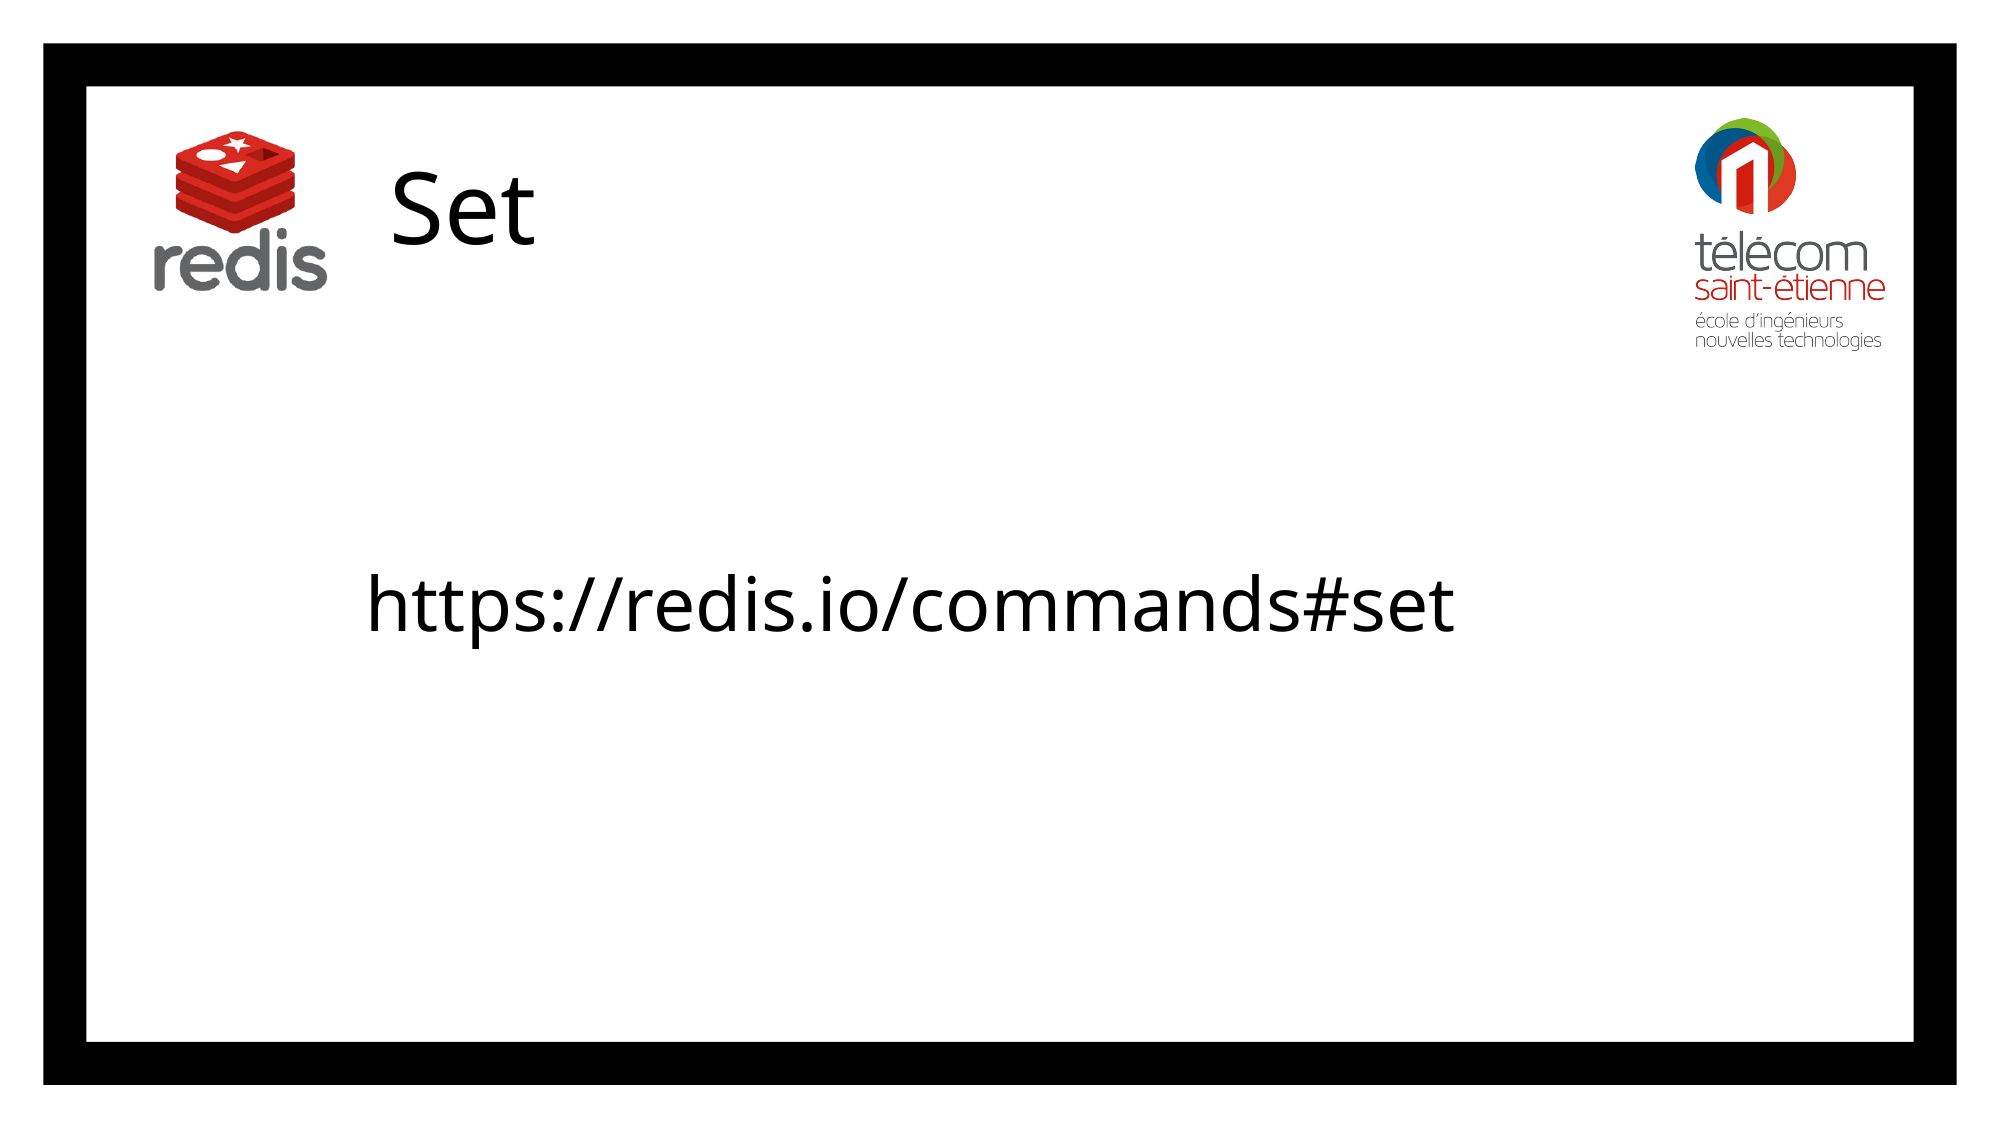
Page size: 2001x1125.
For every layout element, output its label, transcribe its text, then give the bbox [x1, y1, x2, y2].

text_box https://redis.io/commands#set [351, 549, 1472, 654]
picture [1695, 118, 1885, 351]
title Set [369, 138, 1849, 304]
picture [1715, 134, 1730, 138]
picture [129, 116, 351, 304]
